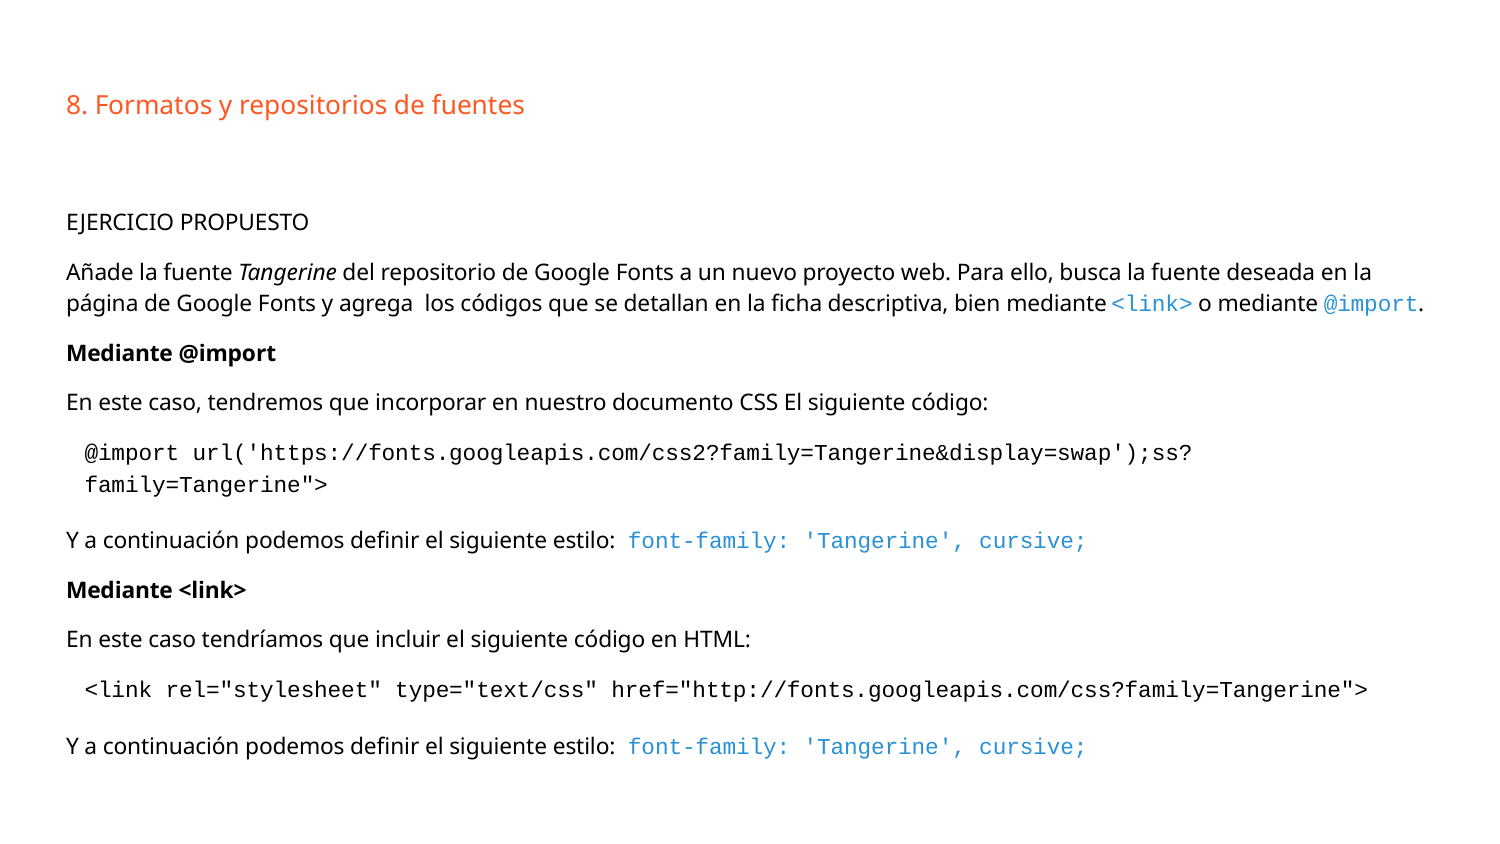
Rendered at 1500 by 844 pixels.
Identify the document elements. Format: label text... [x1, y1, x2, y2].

title 8. Formatos y repositorios de fuentes [51, 72, 1449, 167]
list EJERCICIO PROPUESTO Añade la fuente Tangerine del repositorio de Google Fonts a un nuevo proyecto web. Para ello, busca la fuente deseada en la página de Google Fonts y agrega los códigos que se detallan en la ficha descriptiva, bien mediante <link> o mediante @import. Mediante @import En este caso, tendremos que incorporar en nuestro documento CSS El siguiente código: @import url('https://fonts.googleapis.com/css2?family=Tangerine&display=swap');ss?family=Tangerine"> Y a continuación podemos definir el siguiente estilo: font-family: 'Tangerine', cursive; Mediante <link> En este caso tendríamos que incluir el siguiente código en HTML: <link rel="stylesheet" type="text/css" href="http://fonts.googleapis.com/css?family=Tangerine"> Y a continuación podemos definir el siguiente estilo: font-family: 'Tangerine', cursive; [51, 189, 1449, 828]
